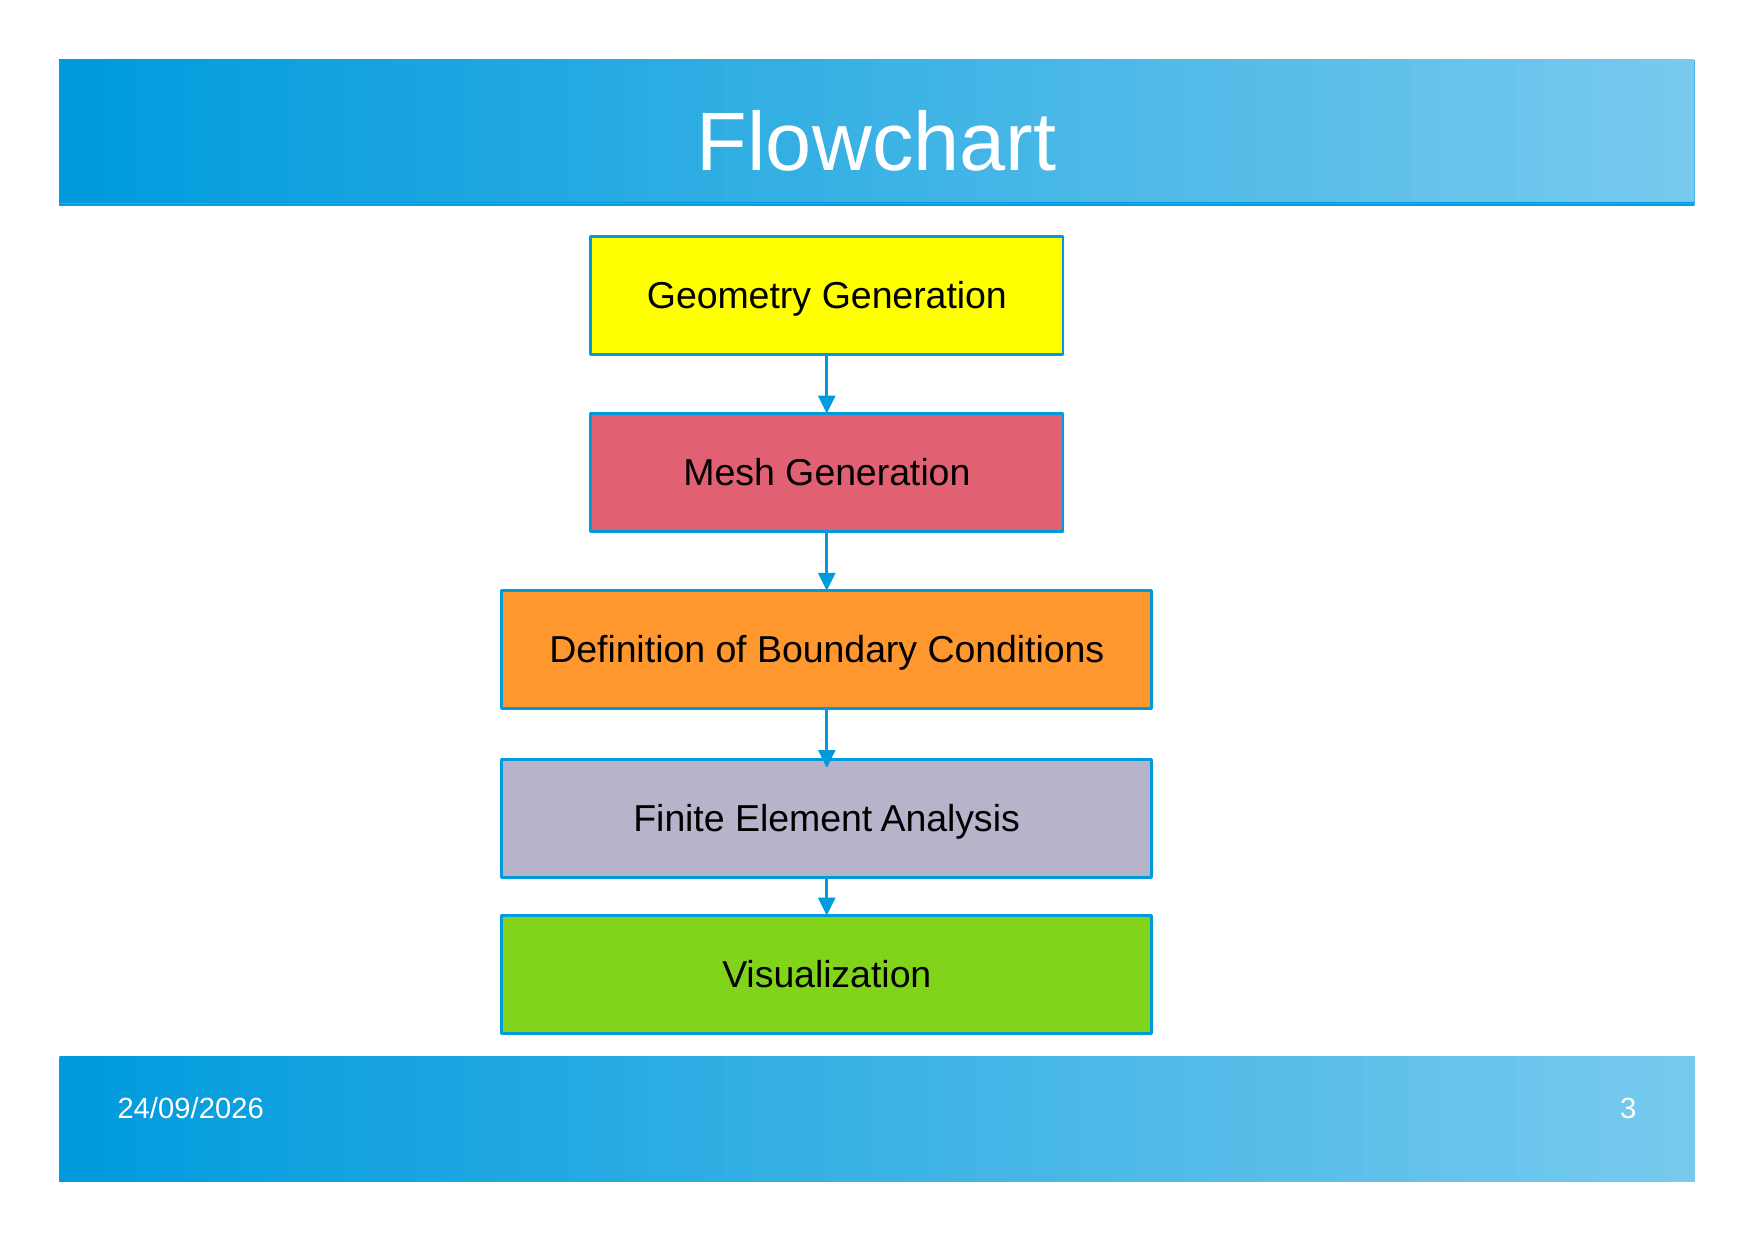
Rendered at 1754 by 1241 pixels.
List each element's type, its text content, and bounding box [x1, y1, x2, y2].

text_box Mesh Generation [590, 413, 1063, 532]
text_box Finite Element Analysis [501, 759, 1152, 878]
title Flowchart [117, 94, 1637, 190]
text_box Definition of Boundary Conditions [501, 590, 1152, 709]
text_box Visualization [501, 915, 1152, 1034]
text_box Geometry Generation [590, 236, 1063, 355]
